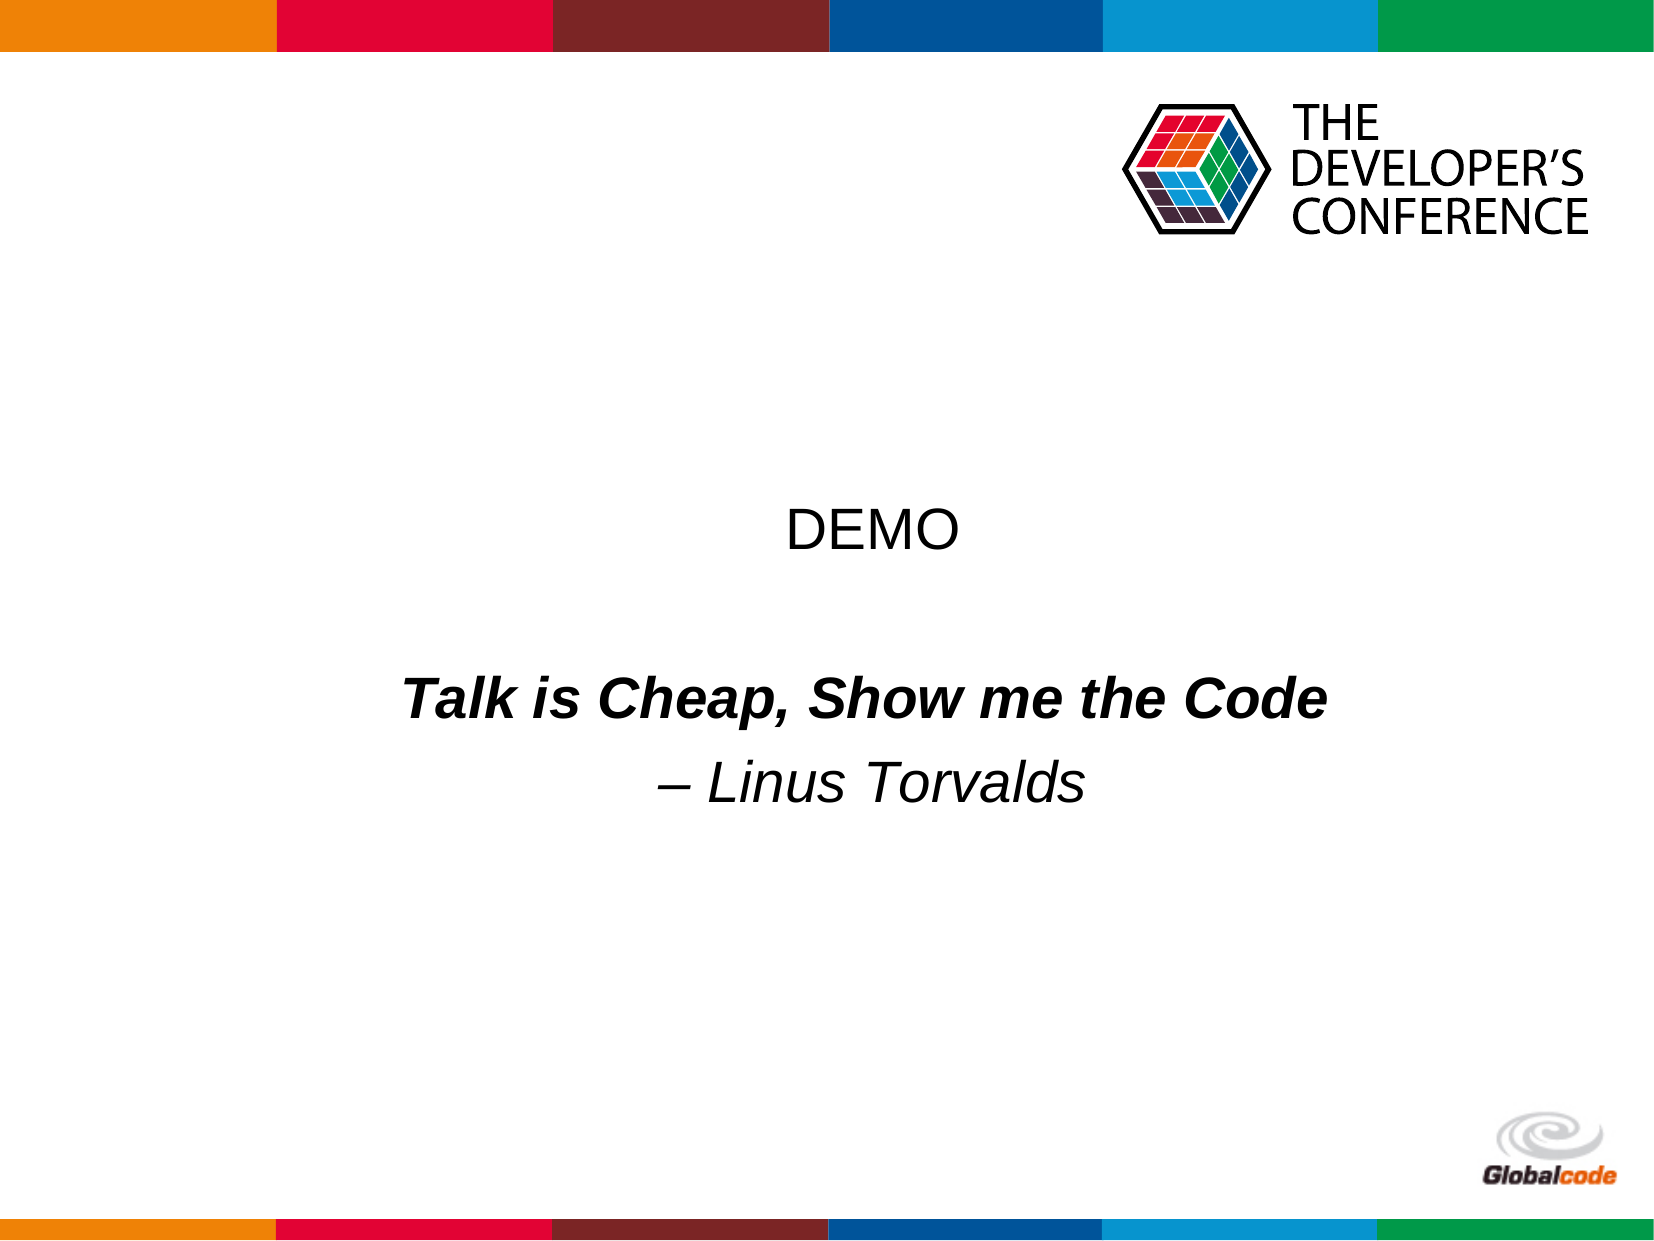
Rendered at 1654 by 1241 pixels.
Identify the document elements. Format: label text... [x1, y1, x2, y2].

picture [1464, 1062, 1638, 1219]
subtitle DEMO Talk is Cheap, Show me the Code – Linus Torvalds [358, 262, 1388, 1043]
